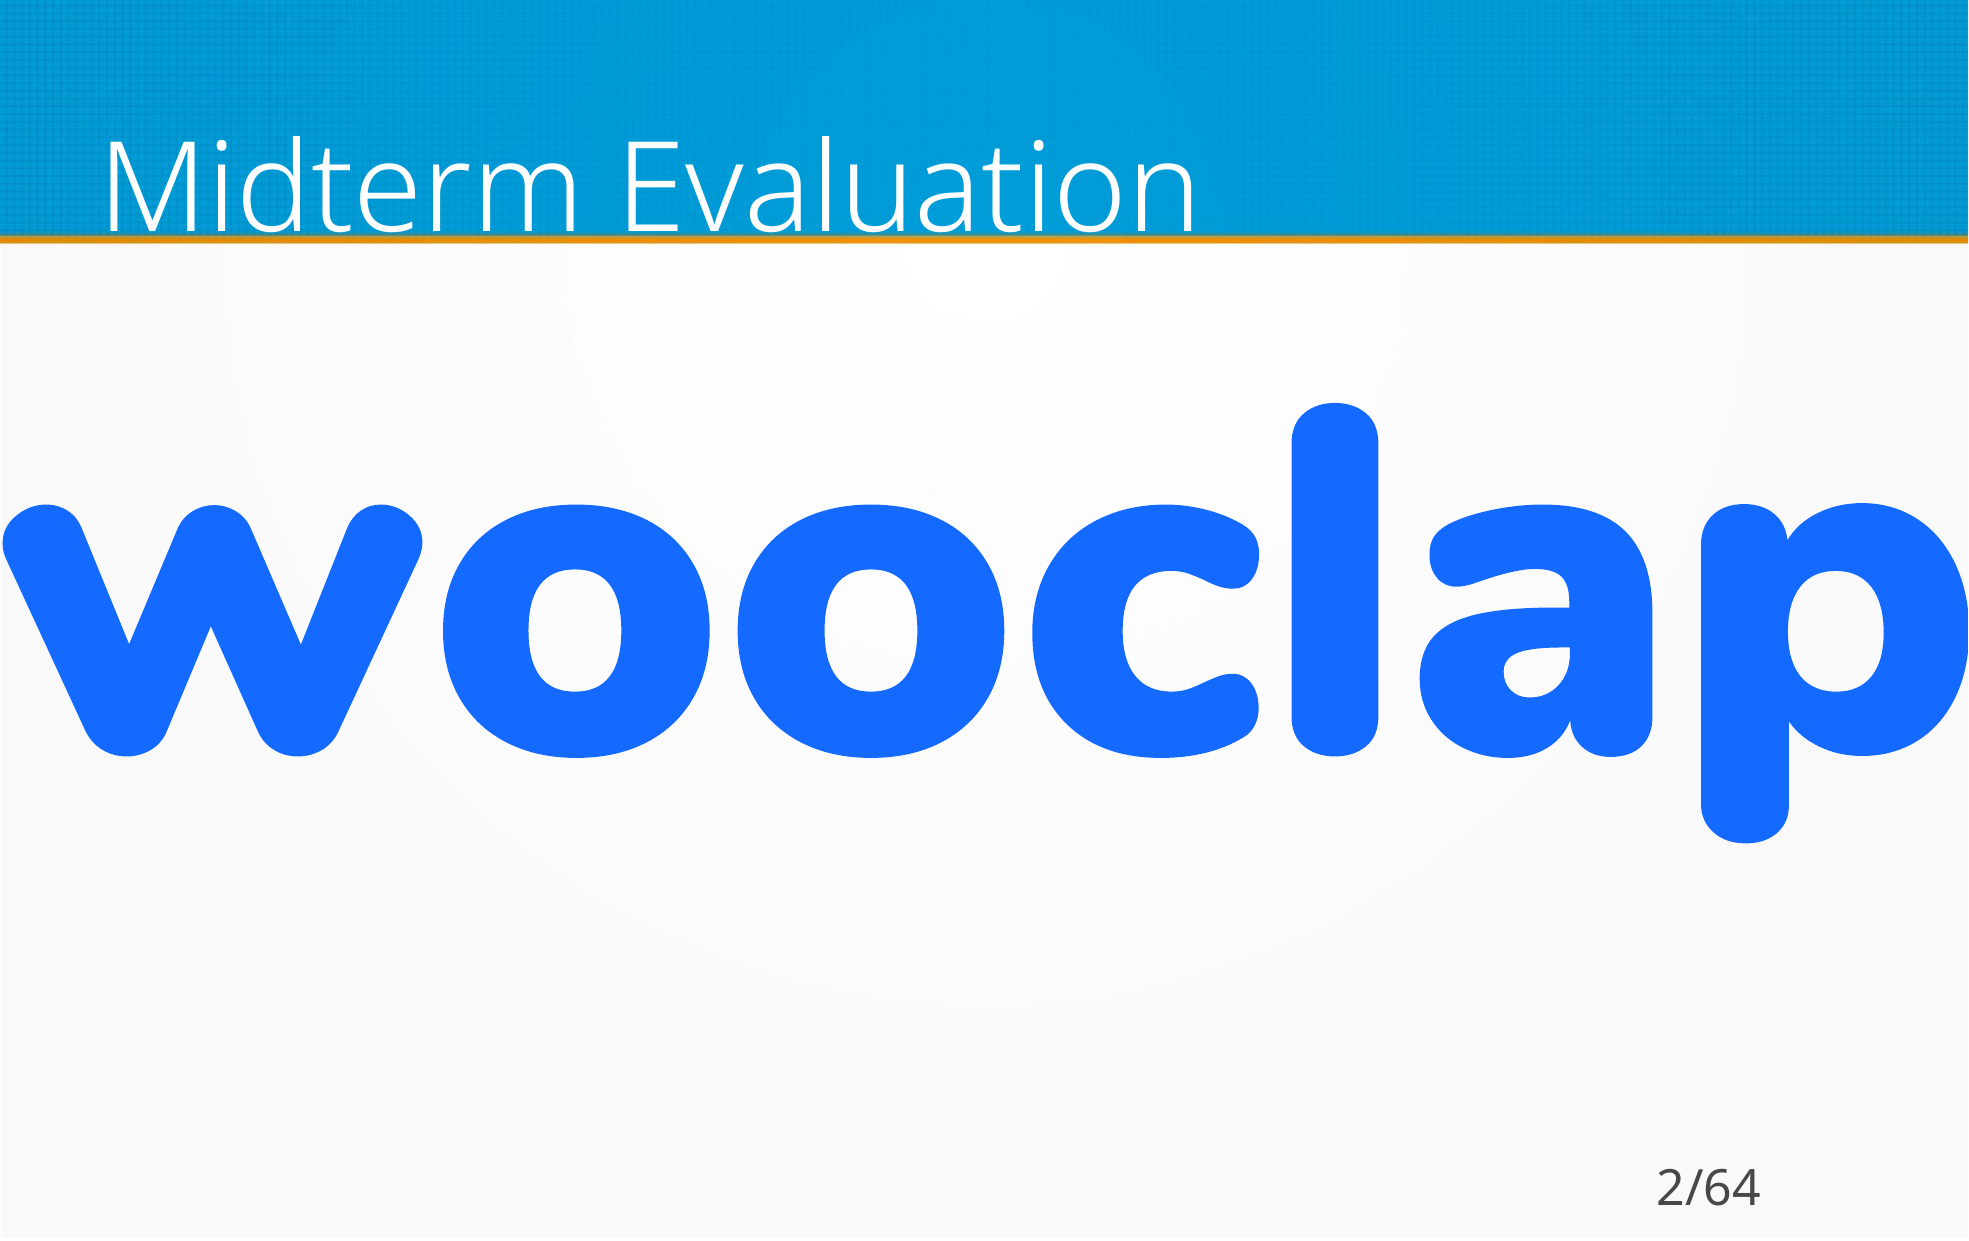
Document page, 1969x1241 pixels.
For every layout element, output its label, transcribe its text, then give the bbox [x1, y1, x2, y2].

title Midterm Evaluation [98, 49, 1870, 257]
picture [0, 233, 1969, 1241]
